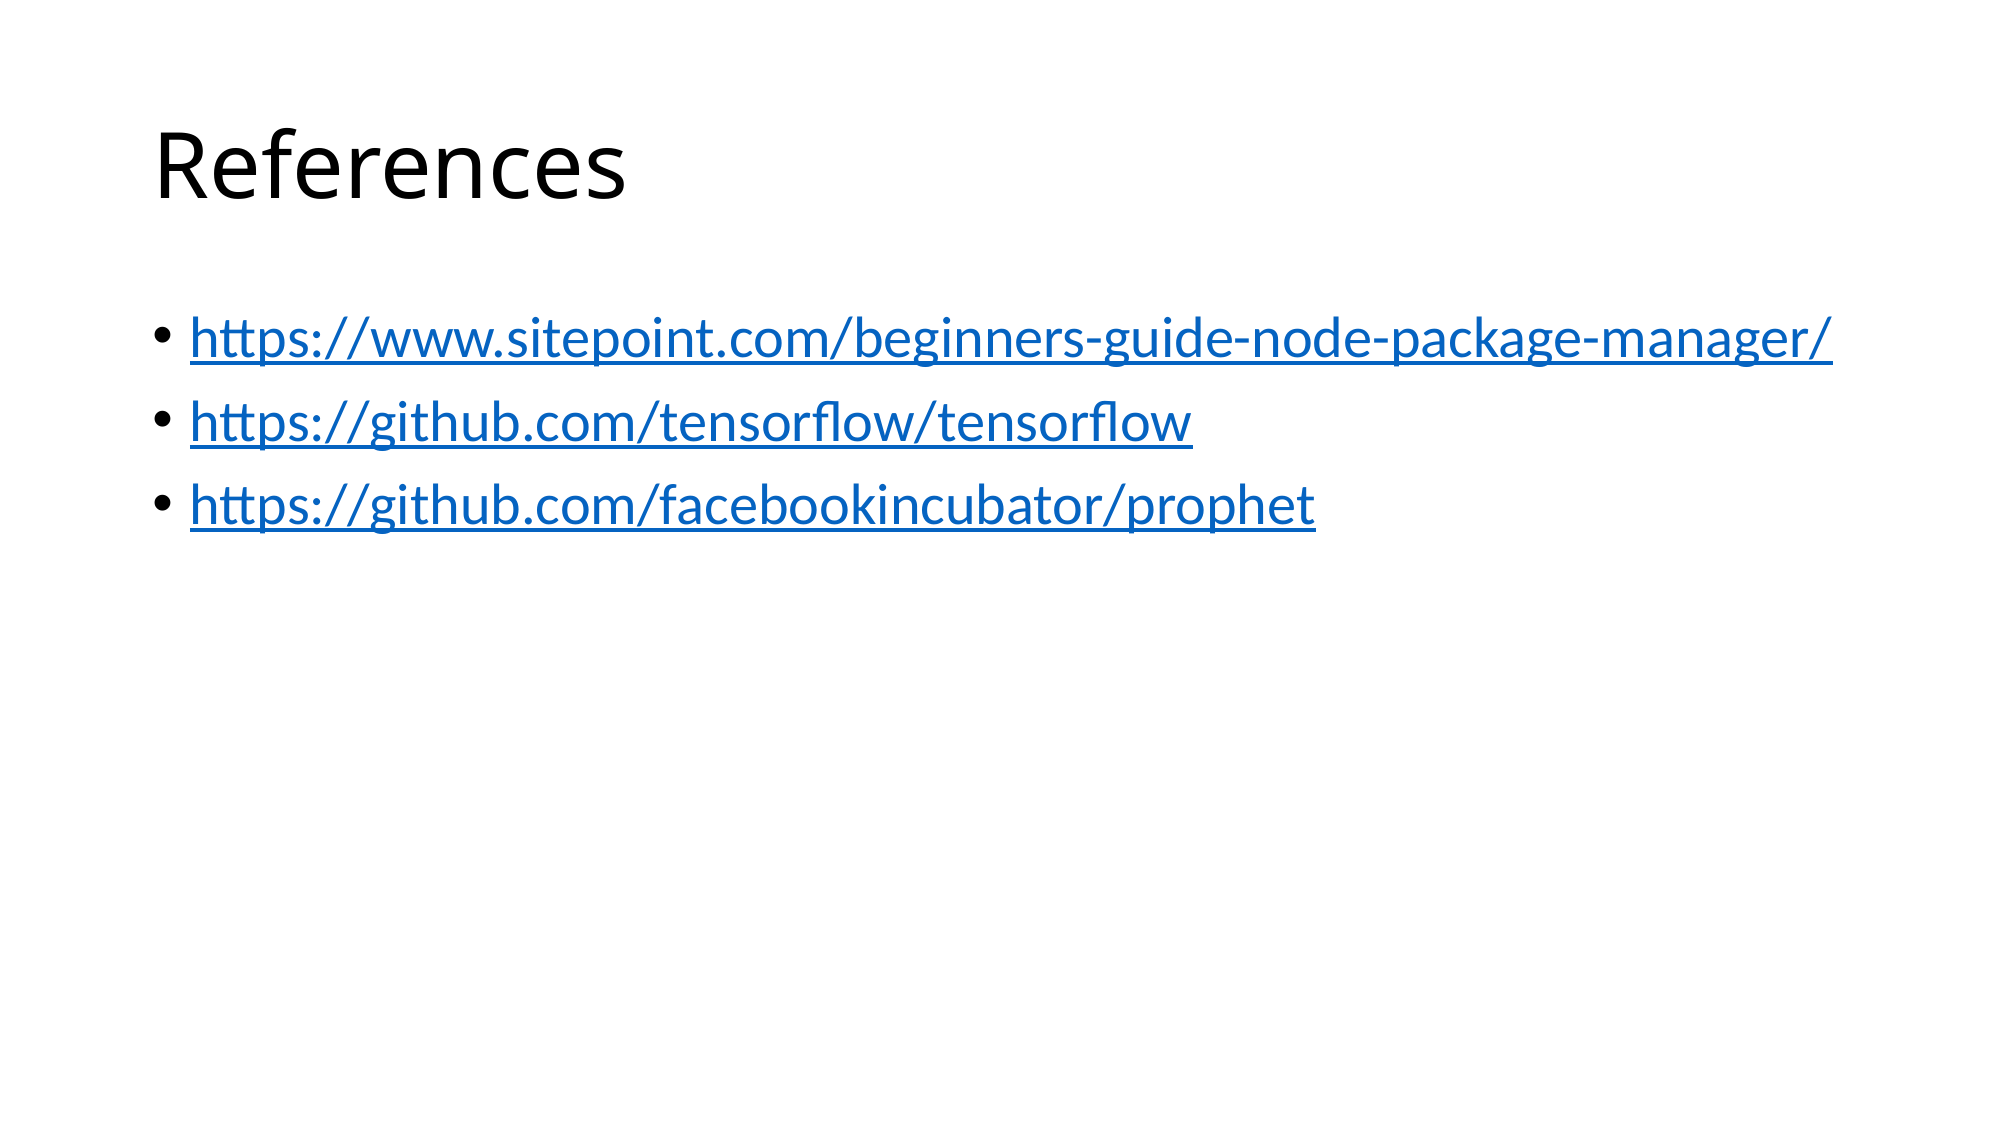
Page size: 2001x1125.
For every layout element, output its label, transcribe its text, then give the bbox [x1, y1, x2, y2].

list https://www.sitepoint.com/beginners-guide-node-package-manager/ https://github.com/tensorflow/tensorflow https://github.com/facebookincubator/prophet [137, 299, 1863, 1014]
title References [137, 59, 1863, 278]
